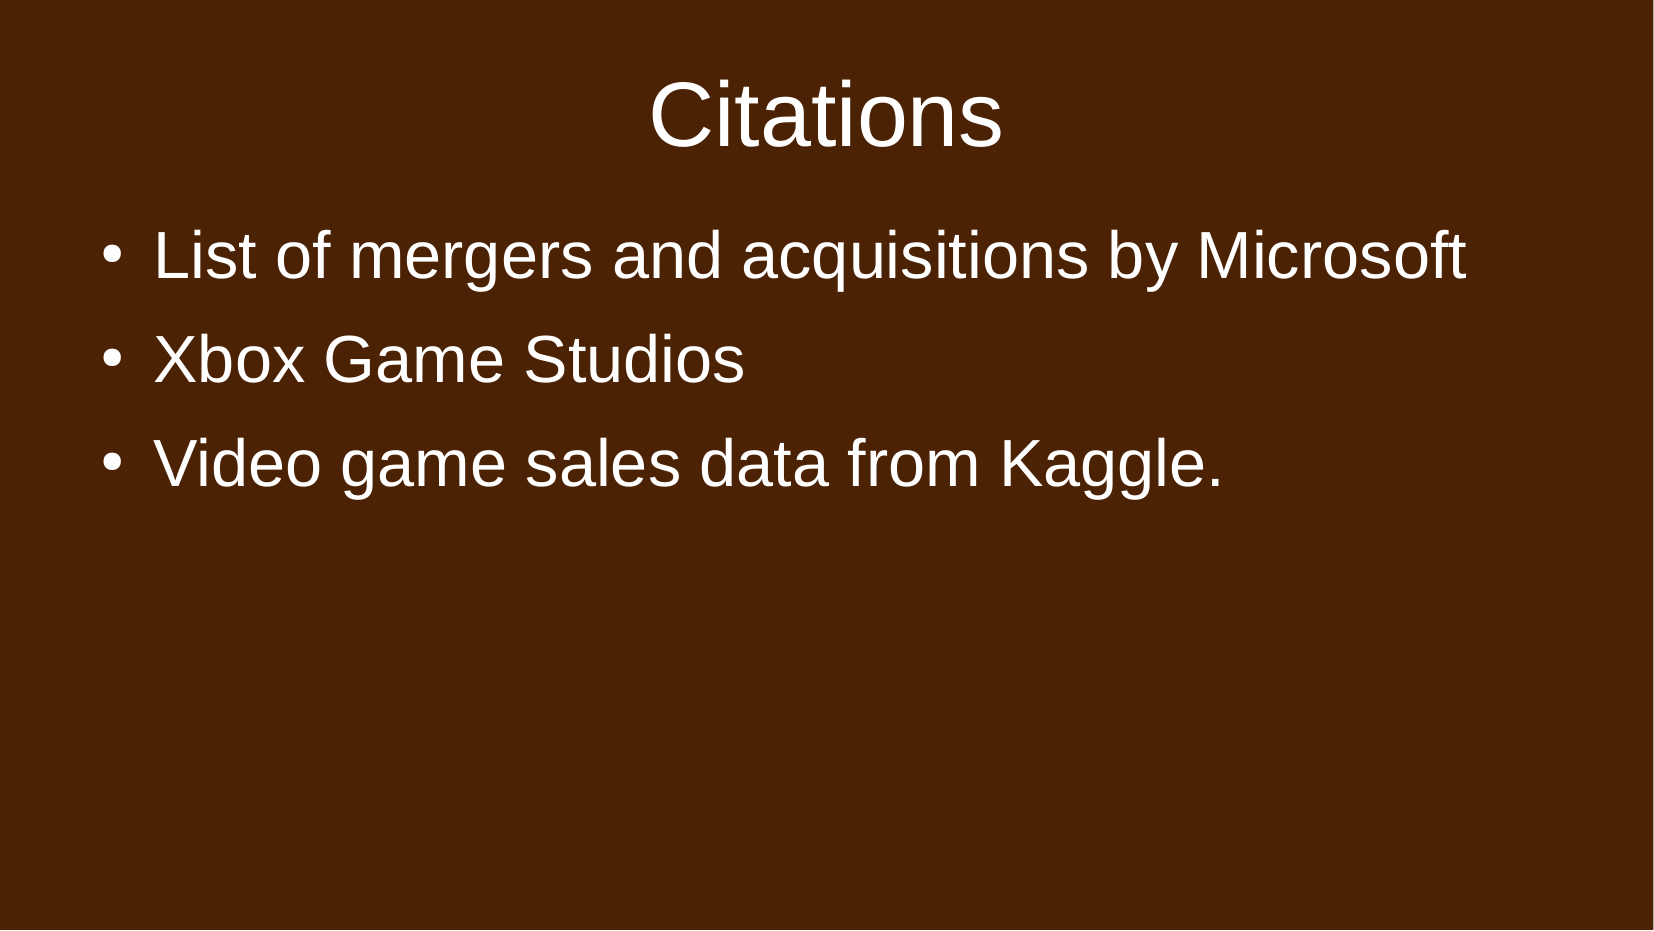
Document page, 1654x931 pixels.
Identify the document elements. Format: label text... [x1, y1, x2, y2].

list List of mergers and acquisitions by Microsoft Xbox Game Studios Video game sales data from Kaggle. [82, 217, 1571, 758]
title Citations [82, 37, 1571, 193]
